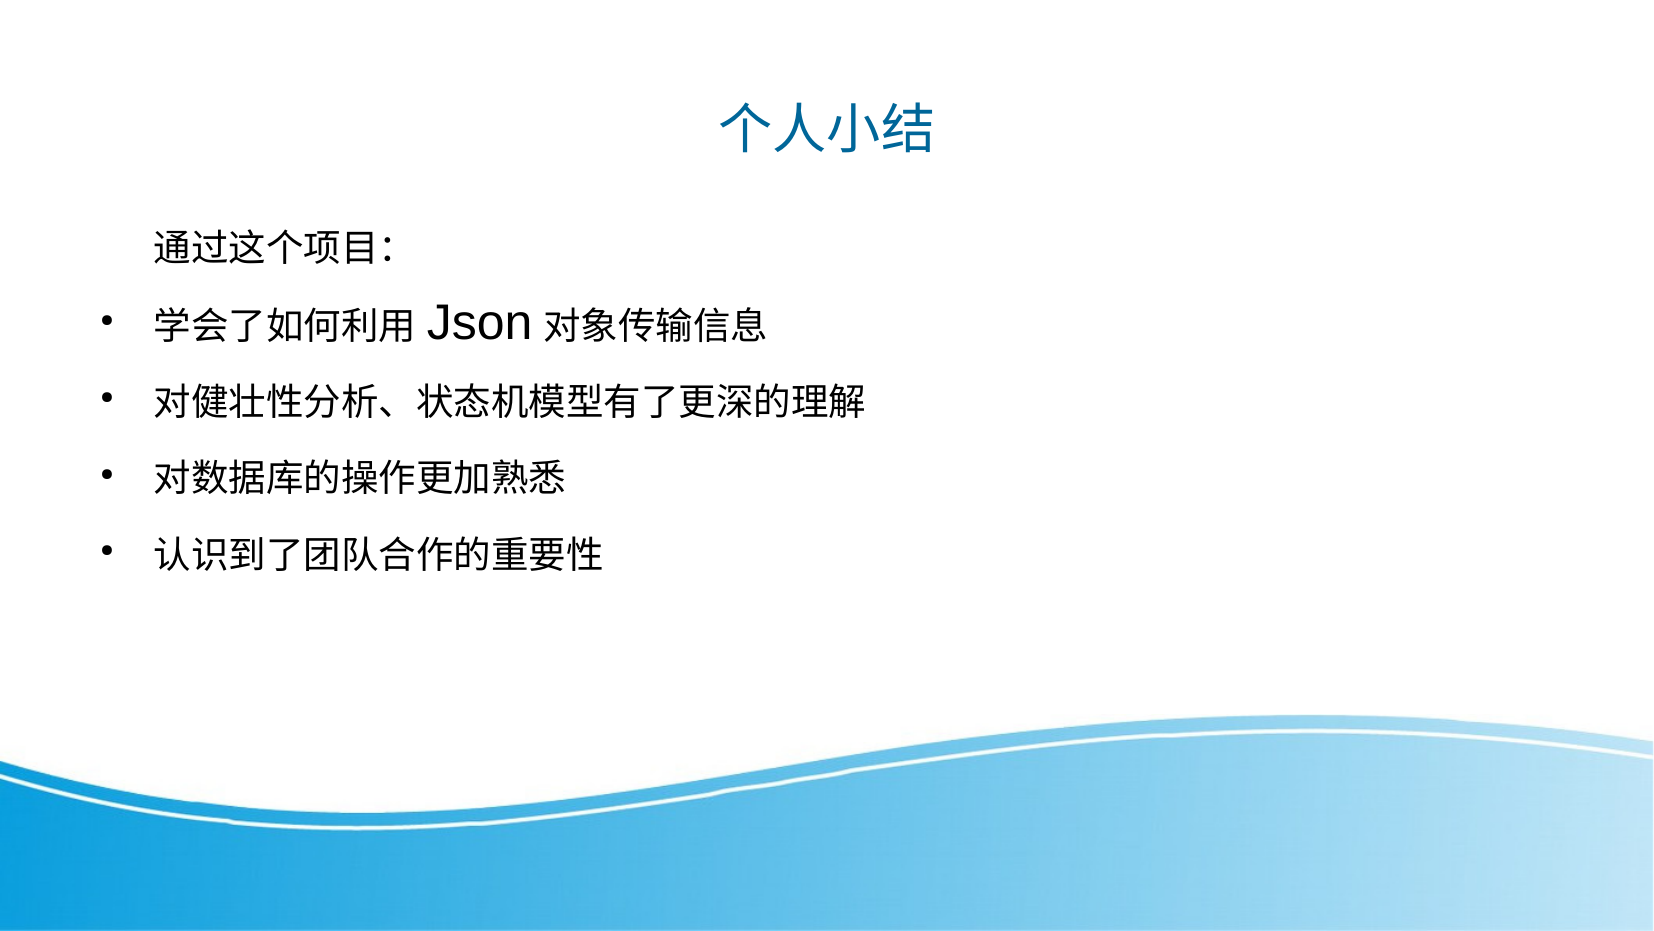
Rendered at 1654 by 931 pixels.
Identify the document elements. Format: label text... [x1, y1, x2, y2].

picture [0, 714, 1654, 931]
title 个人小结 [82, 47, 1571, 203]
list 通过这个项目： 学会了如何利用Json对象传输信息 对健壮性分析、状态机模型有了更深的理解 对数据库的操作更加熟悉 认识到了团队合作的重要性 [82, 217, 1571, 758]
